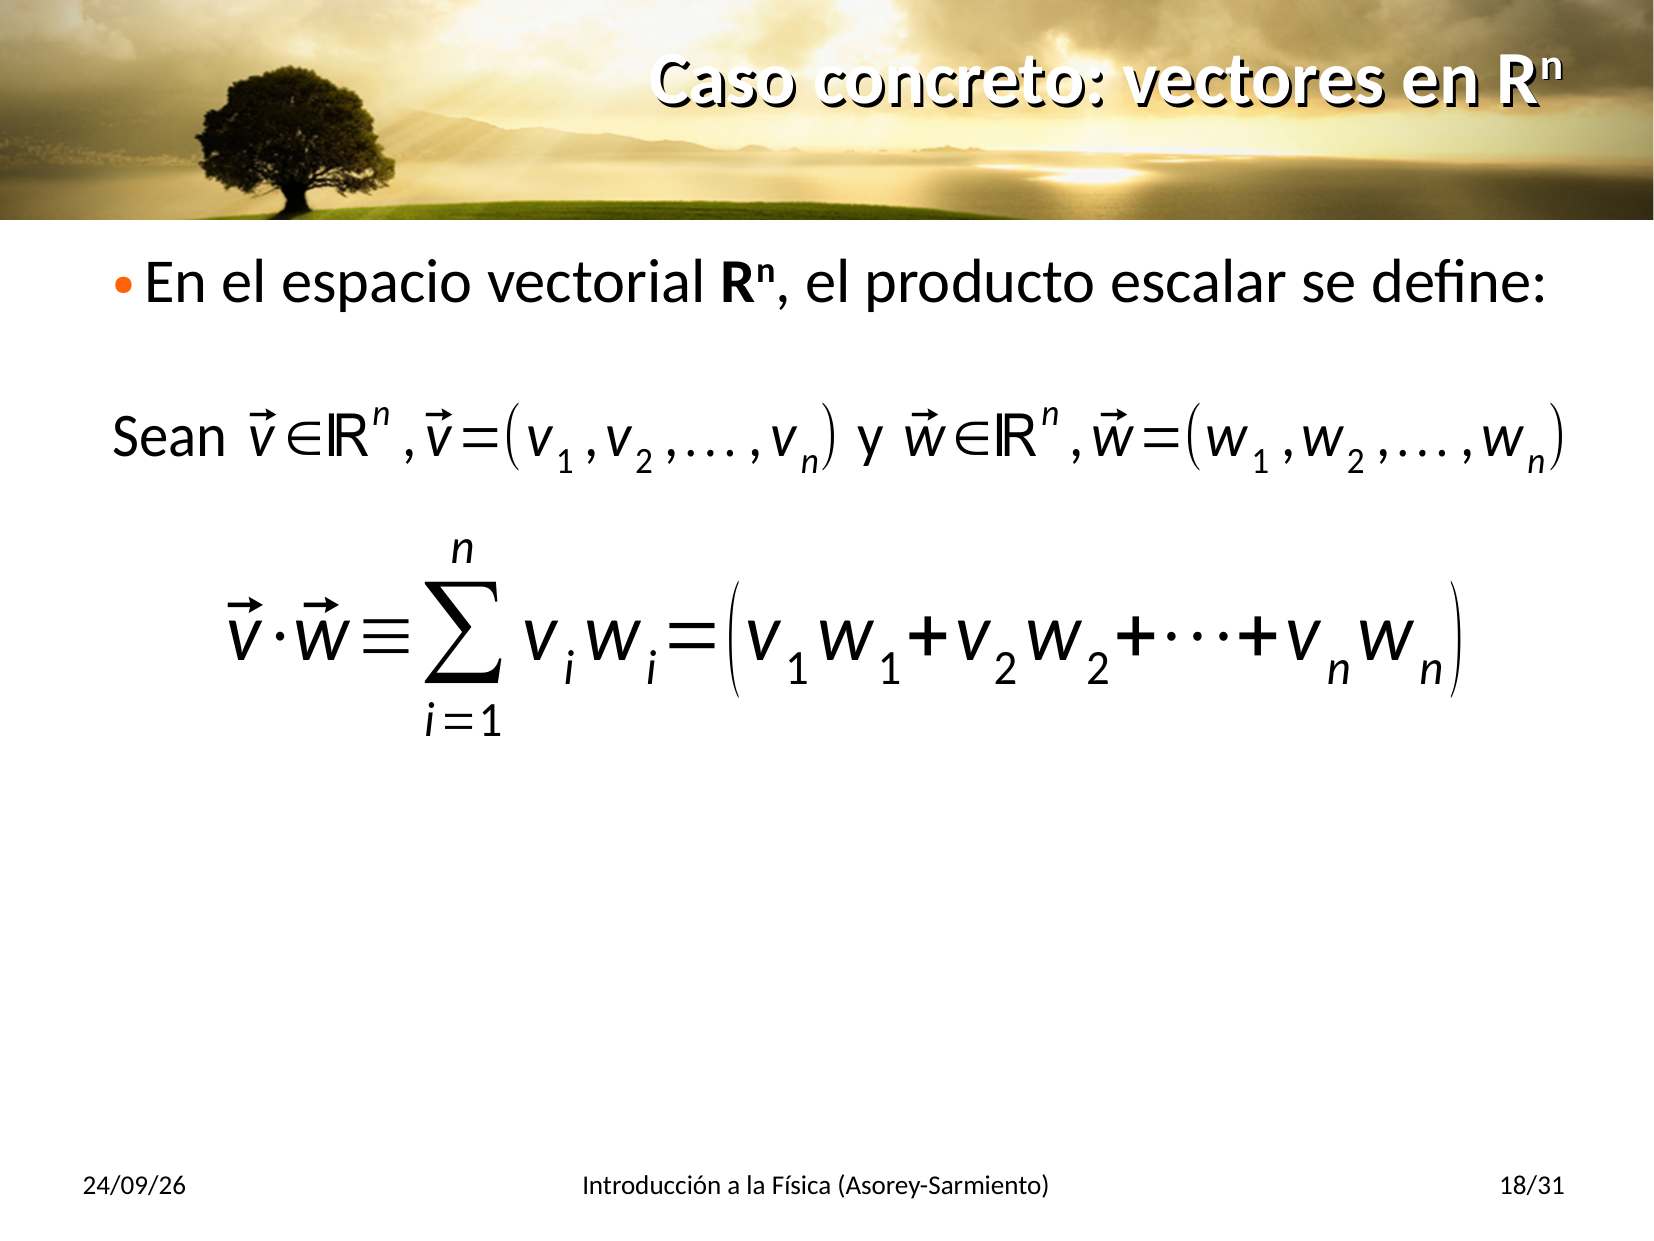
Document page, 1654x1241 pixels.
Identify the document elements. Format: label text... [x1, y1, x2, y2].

picture [0, 0, 1654, 220]
chart [106, 389, 1574, 483]
title Caso concreto: vectores en Rn [75, 19, 1564, 151]
chart [218, 516, 1471, 751]
list En el espacio vectorial Rn, el producto escalar se define: [82, 255, 1571, 1156]
